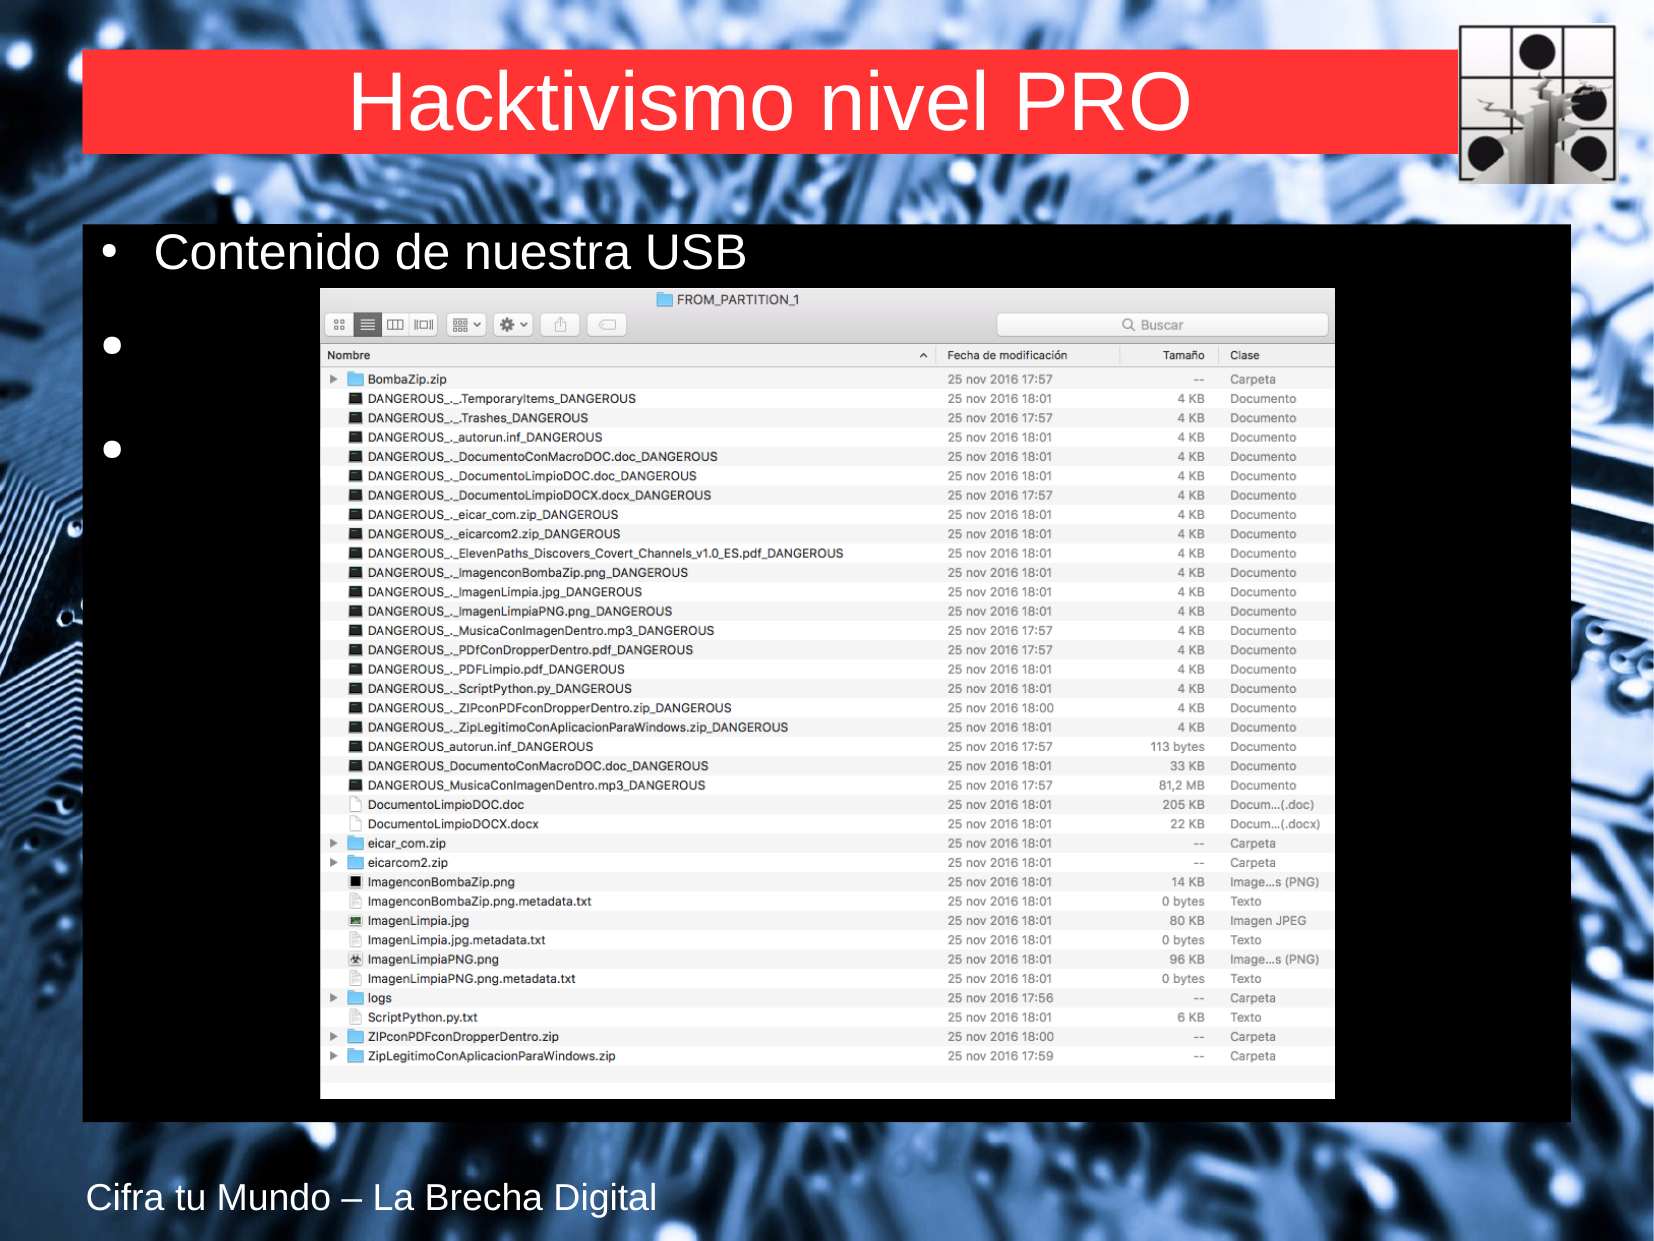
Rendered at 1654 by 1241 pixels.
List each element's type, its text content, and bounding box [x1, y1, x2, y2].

text_box Cifra tu Mundo – La Brecha Digital [70, 1169, 1453, 1226]
list Contenido de nuestra USB [82, 224, 1571, 1123]
title Hacktivismo nivel PRO [82, 49, 1458, 154]
picture [0, 0, 1654, 1241]
